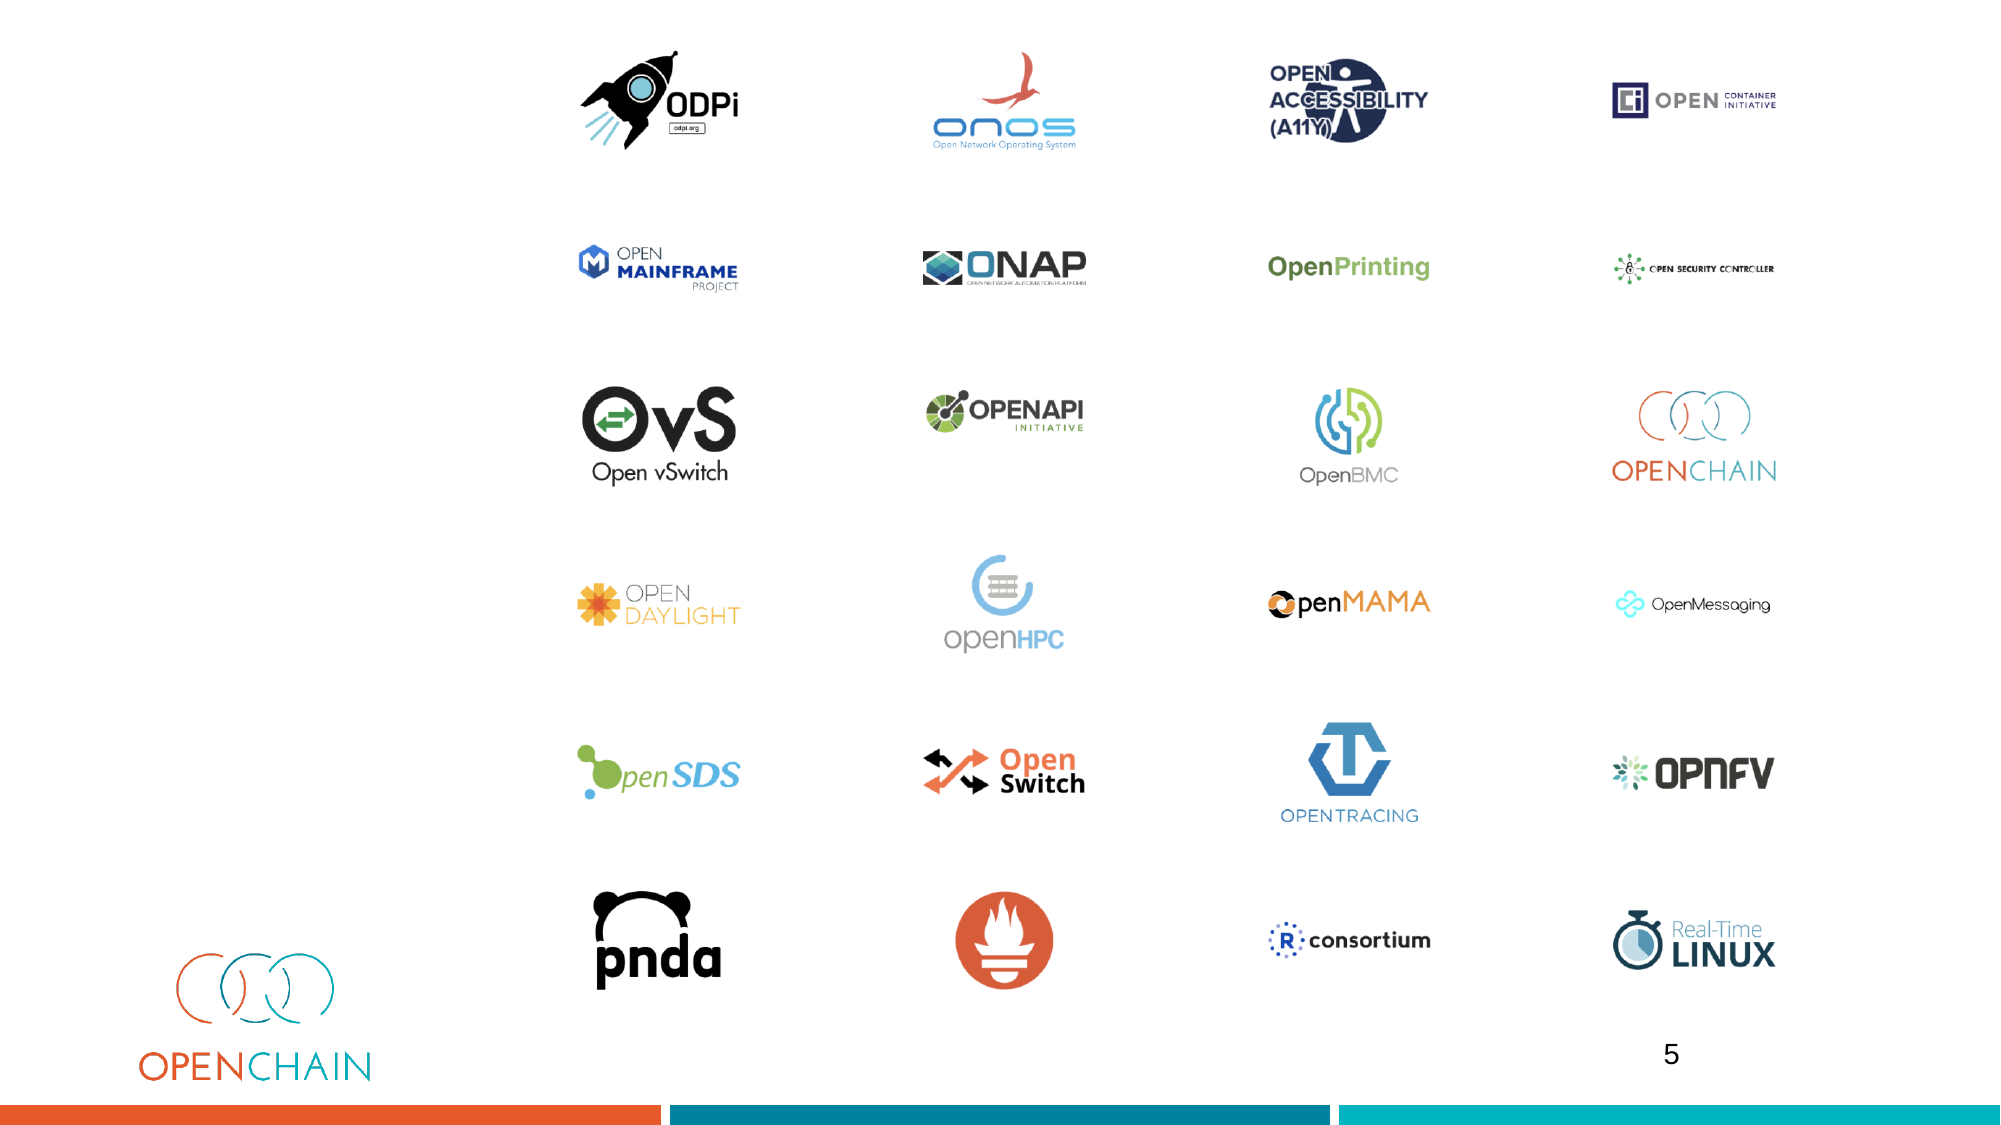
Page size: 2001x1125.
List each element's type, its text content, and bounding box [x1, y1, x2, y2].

picture [559, 35, 1810, 1008]
text_box 5 [1648, 1022, 1863, 1083]
